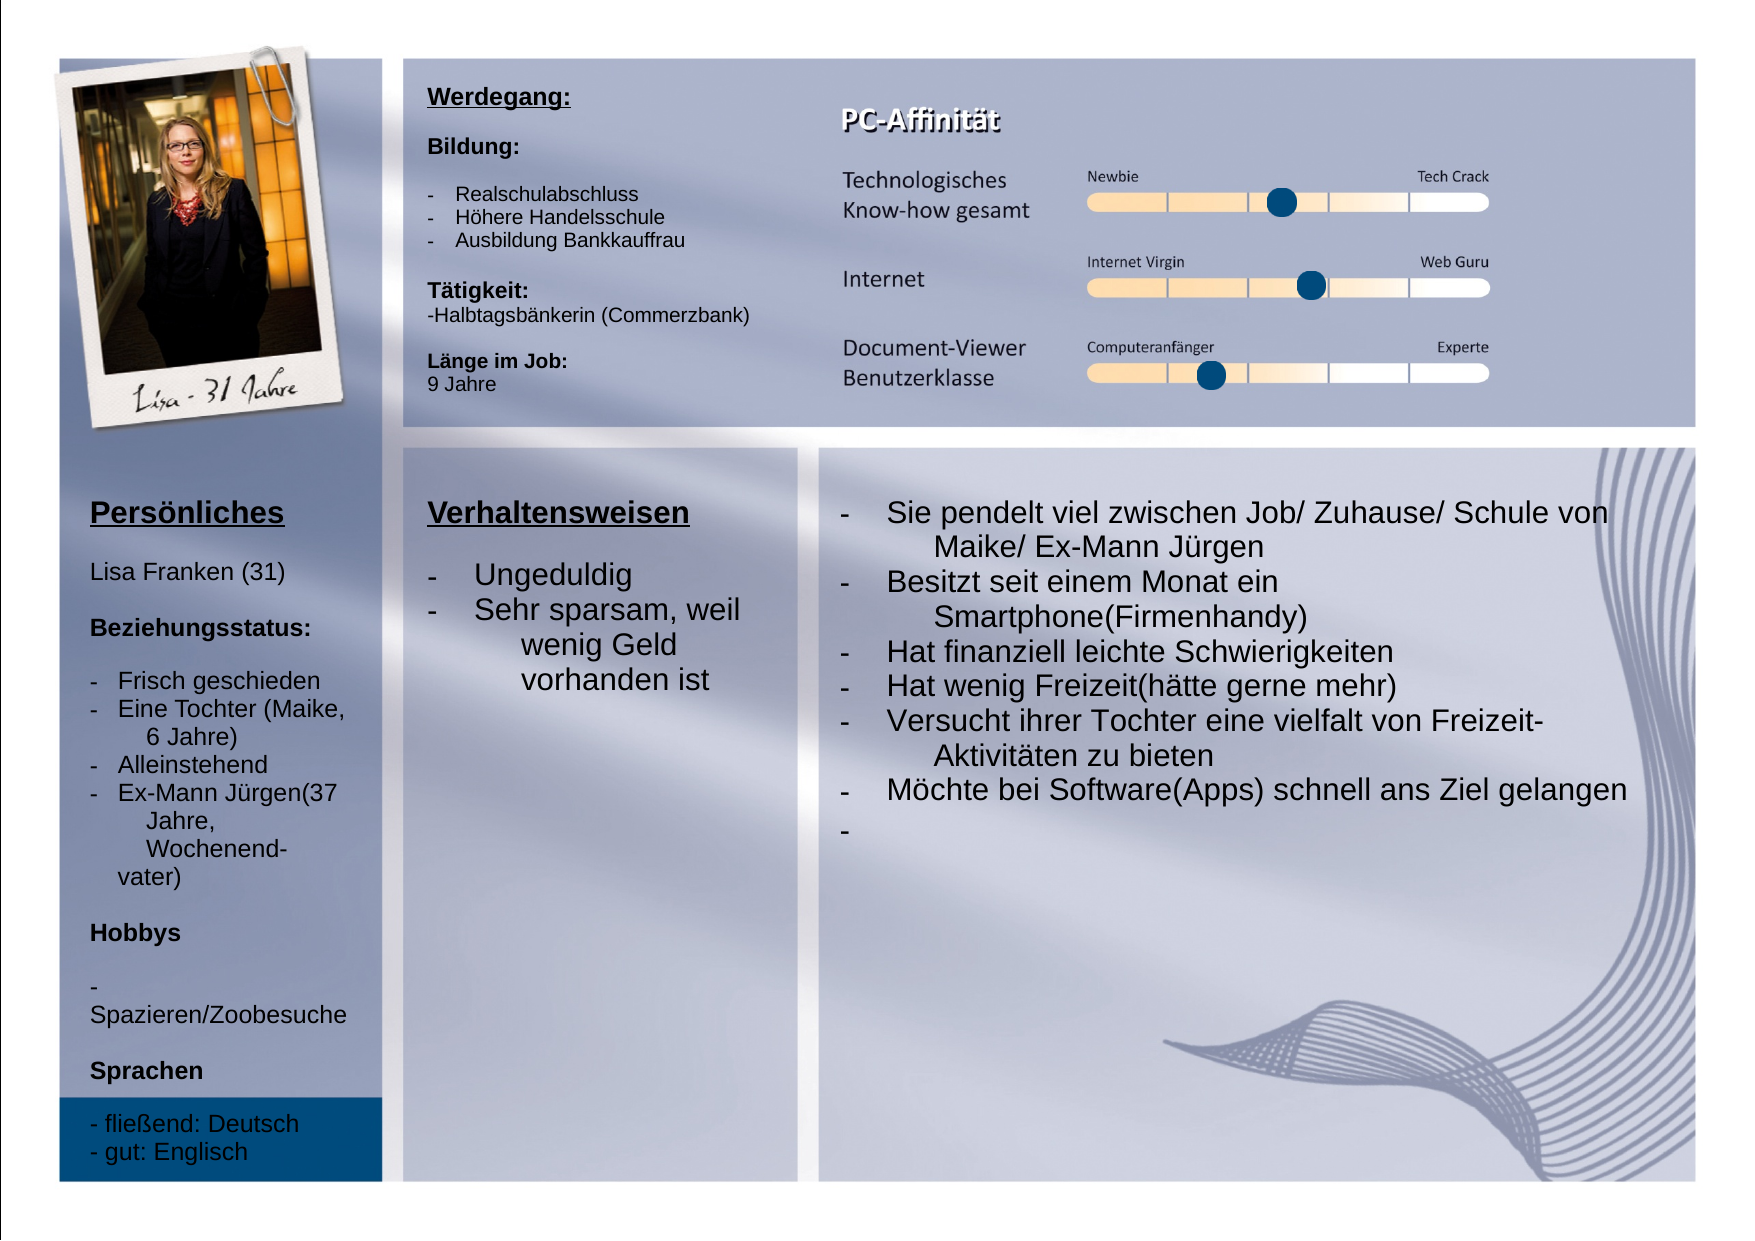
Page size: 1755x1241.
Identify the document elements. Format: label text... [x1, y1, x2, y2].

text_box Verhaltensweisen Ungeduldig Sehr sparsam, weil wenig Geld vorhanden ist [412, 487, 788, 713]
text_box Werdegang: Bildung: Realschulabschluss Höhere Handelsschule Ausbildung Bankkauffrau Tätigkeit: -Halbtagsbänkerin (Commerzbank) Länge im Job: 9 Jahre [412, 75, 826, 417]
text_box Persönliches Lisa Franken (31) Beziehungsstatus: Frisch geschieden Eine Tochter (Maike, 6 Jahre) Alleinstehend Ex-Mann Jürgen(37 Jahre, Wochenend- vater) Hobbys - Spazieren/Zoobesuche Sprachen - fließend: Deutsch - gut: Englisch [75, 487, 376, 1171]
text_box Sie pendelt viel zwischen Job/ Zuhause/ Schule von Maike/ Ex-Mann Jürgen Besitzt seit einem Monat ein Smartphone(Firmenhandy) Hat finanziell leichte Schwierigkeiten Hat wenig Freizeit(hätte gerne mehr) Versucht ihrer Tochter eine vielfalt von Freizeit-Aktivitäten zu bieten Möchte bei Software(Apps) schnell ans Ziel gelangen [825, 487, 1651, 866]
picture [0, 0, 1754, 1241]
